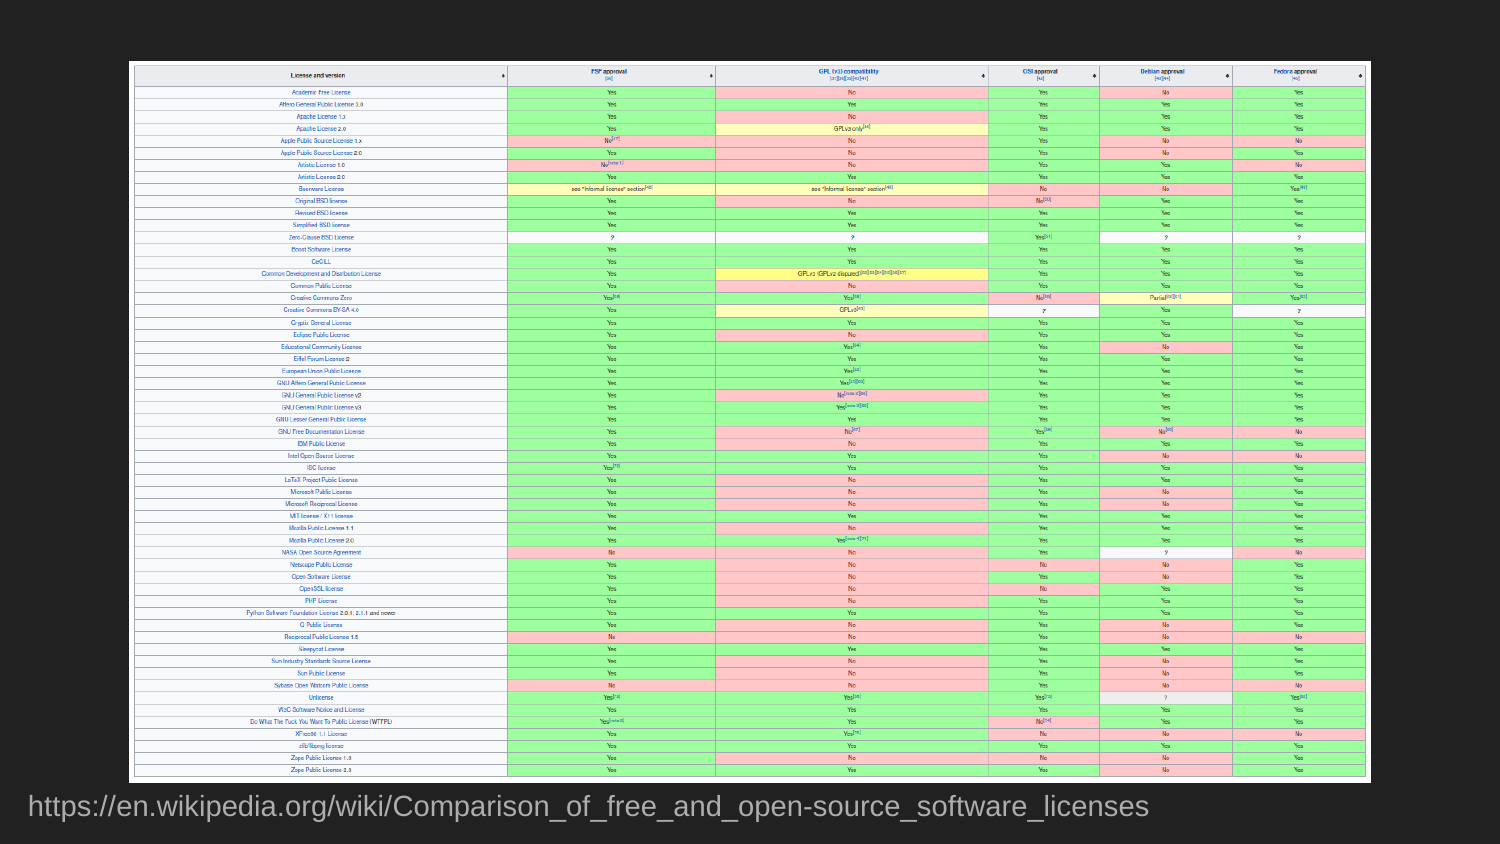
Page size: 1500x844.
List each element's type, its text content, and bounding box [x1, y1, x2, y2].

text_box https://en.wikipedia.org/wiki/Comparison_of_free_and_open-source_software_licenses [12, 772, 1310, 838]
picture [129, 61, 1371, 783]
